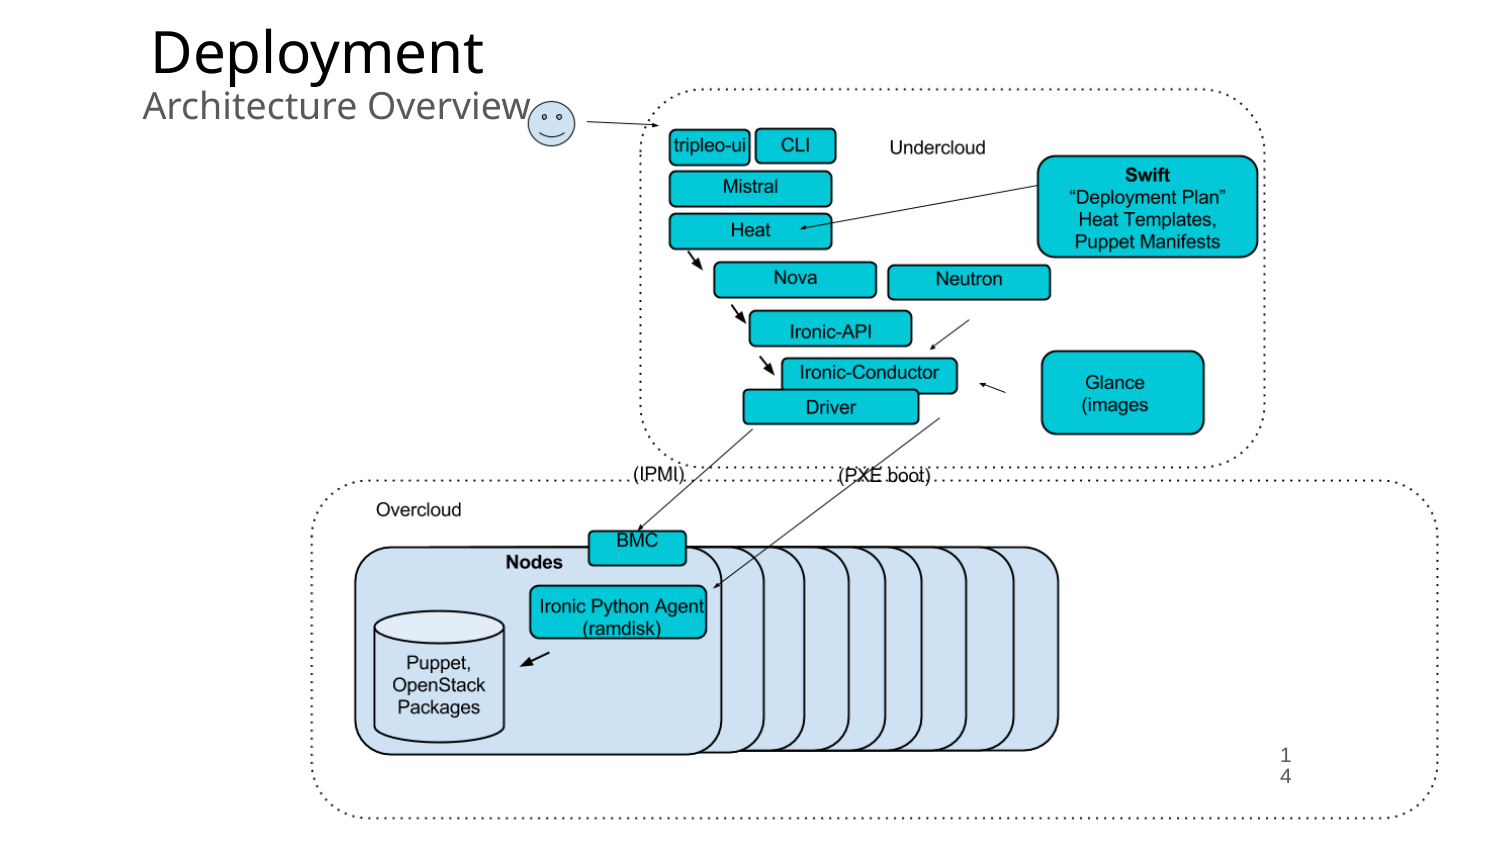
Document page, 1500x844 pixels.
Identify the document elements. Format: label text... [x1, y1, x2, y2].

picture [224, 29, 1470, 844]
title Deployment [135, 0, 1365, 66]
subtitle Architecture Overview [127, 66, 224, 175]
